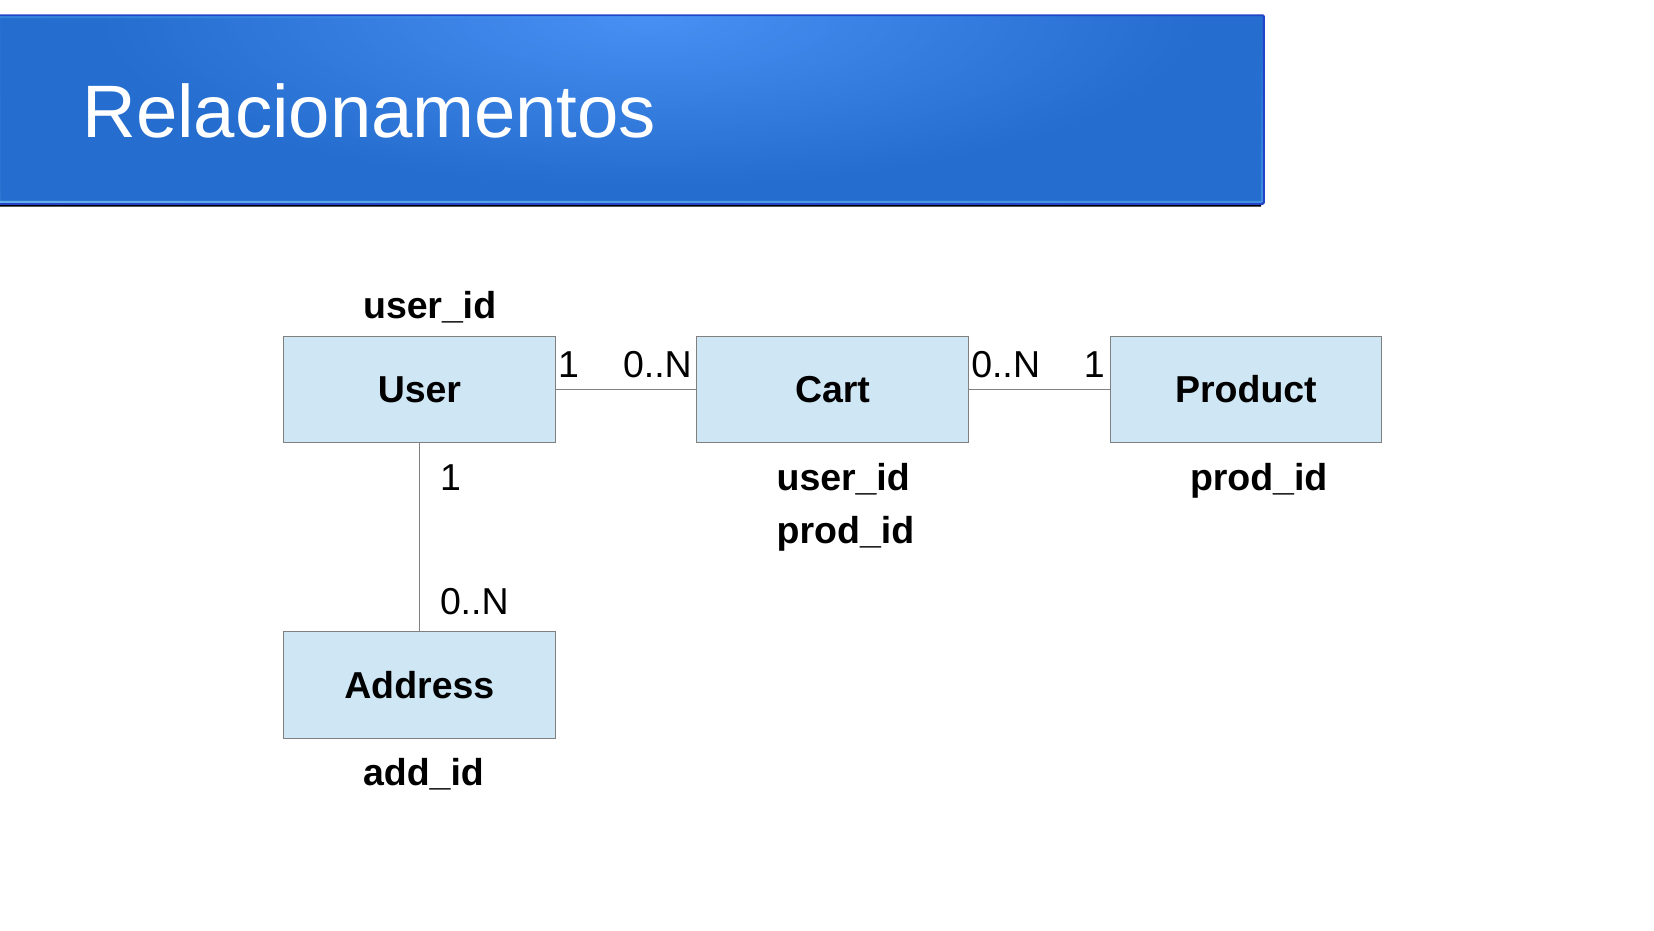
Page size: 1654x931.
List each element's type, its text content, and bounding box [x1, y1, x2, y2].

text_box 1 [543, 336, 594, 394]
text_box 1 [425, 448, 476, 506]
text_box 0..N [608, 336, 707, 394]
text_box user_id [348, 277, 512, 335]
text_box Product [1110, 336, 1382, 443]
text_box Address [283, 631, 556, 739]
text_box user_id [761, 448, 925, 501]
text_box 0..N [425, 572, 524, 630]
text_box User [283, 336, 556, 443]
text_box prod_id [1175, 448, 1343, 506]
title Relacionamentos [82, 35, 1235, 189]
text_box add_id [348, 744, 500, 801]
text_box Cart [696, 336, 969, 443]
text_box 0..N [956, 336, 1056, 394]
text_box 1 [1068, 336, 1120, 394]
text_box prod_id [761, 501, 930, 559]
